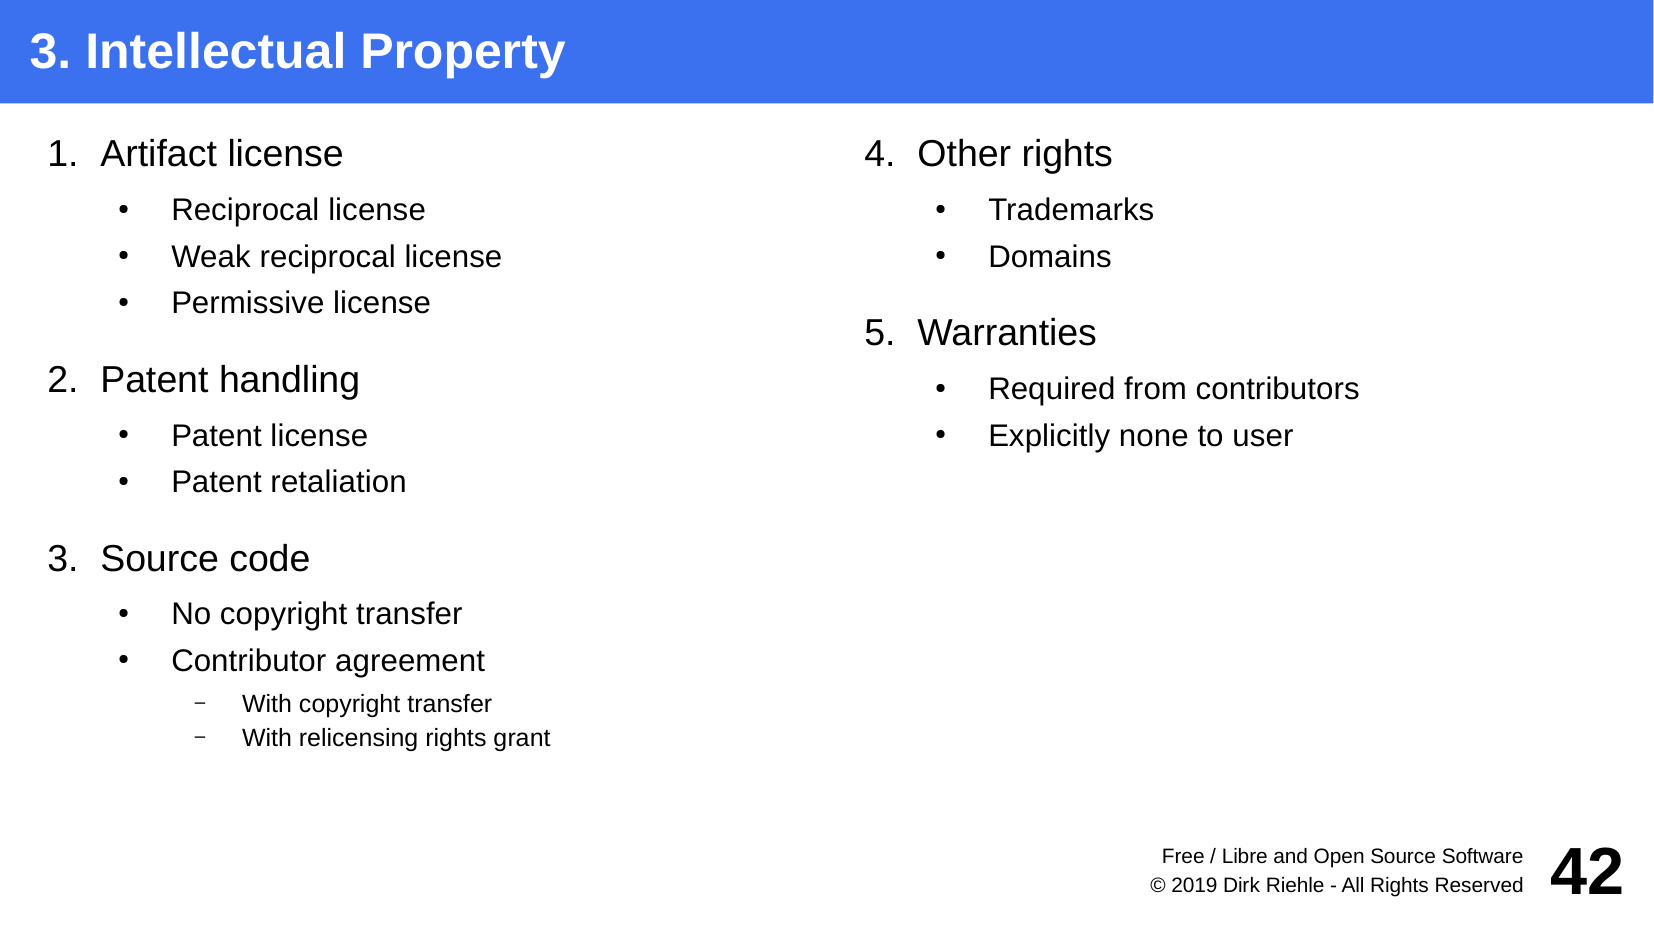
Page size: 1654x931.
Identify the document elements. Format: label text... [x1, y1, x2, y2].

list Artifact license Reciprocal license Weak reciprocal license Permissive license Patent handling Patent license Patent retaliation Source code No copyright transfer Contributor agreement With copyright transfer With relicensing rights grant [29, 132, 808, 813]
title 3. Intellectual Property [0, 0, 1654, 104]
list Other rights Trademarks Domains Warranties Required from contributors Explicitly none to user [846, 132, 1625, 813]
